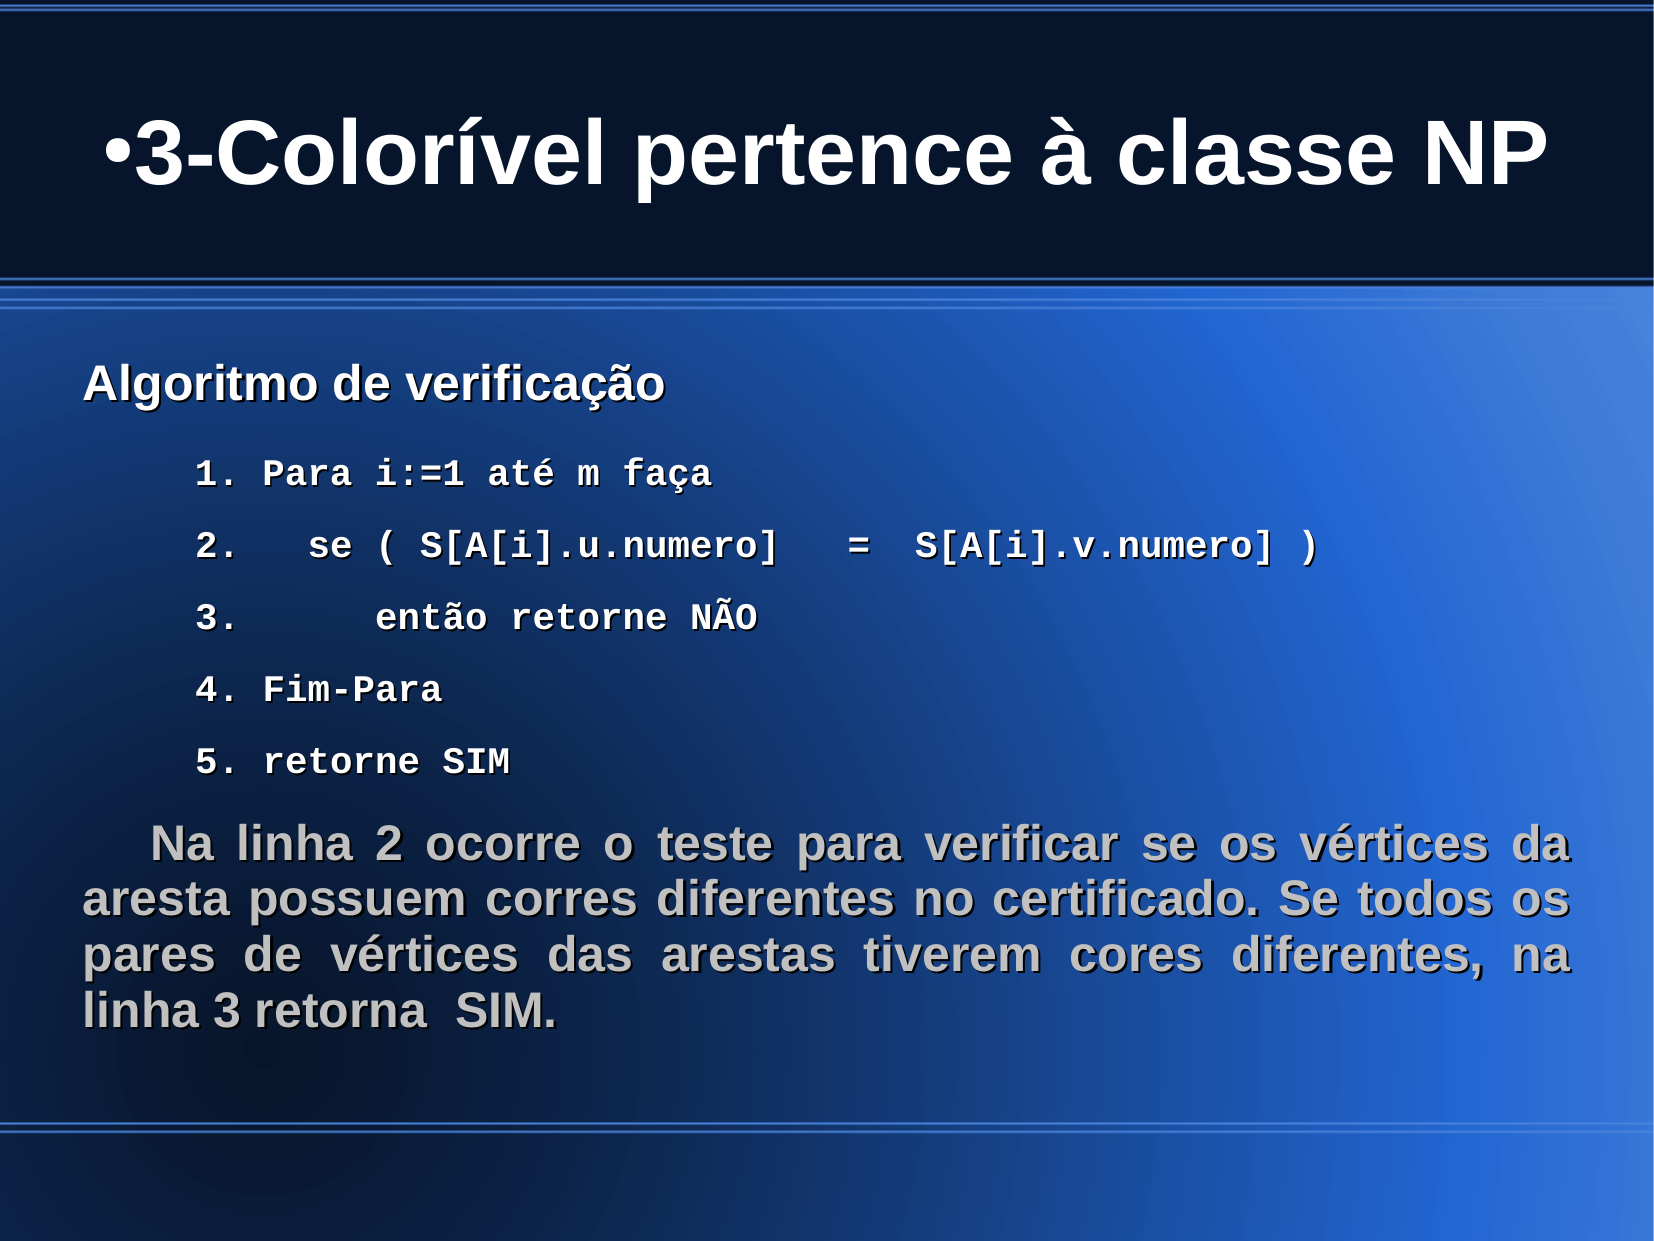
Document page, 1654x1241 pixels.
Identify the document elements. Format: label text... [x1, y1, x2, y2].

picture [0, 0, 1654, 1241]
list Algoritmo de verificação 1. Para i:=1 até m faça 2. se ( S[A[i].u.numero] = S[A[i].v.numero] ) 3. então retorne NÃO 4. Fim-Para 5. retorne SIM Na linha 2 ocorre o teste para verificar se os vértices da aresta possuem corres diferentes no certificado. Se todos os pares de vértices das arestas tiverem cores diferentes, na linha 3 retorna SIM. [82, 355, 1571, 1123]
title 3-Colorível pertence à classe NP [82, 49, 1571, 257]
